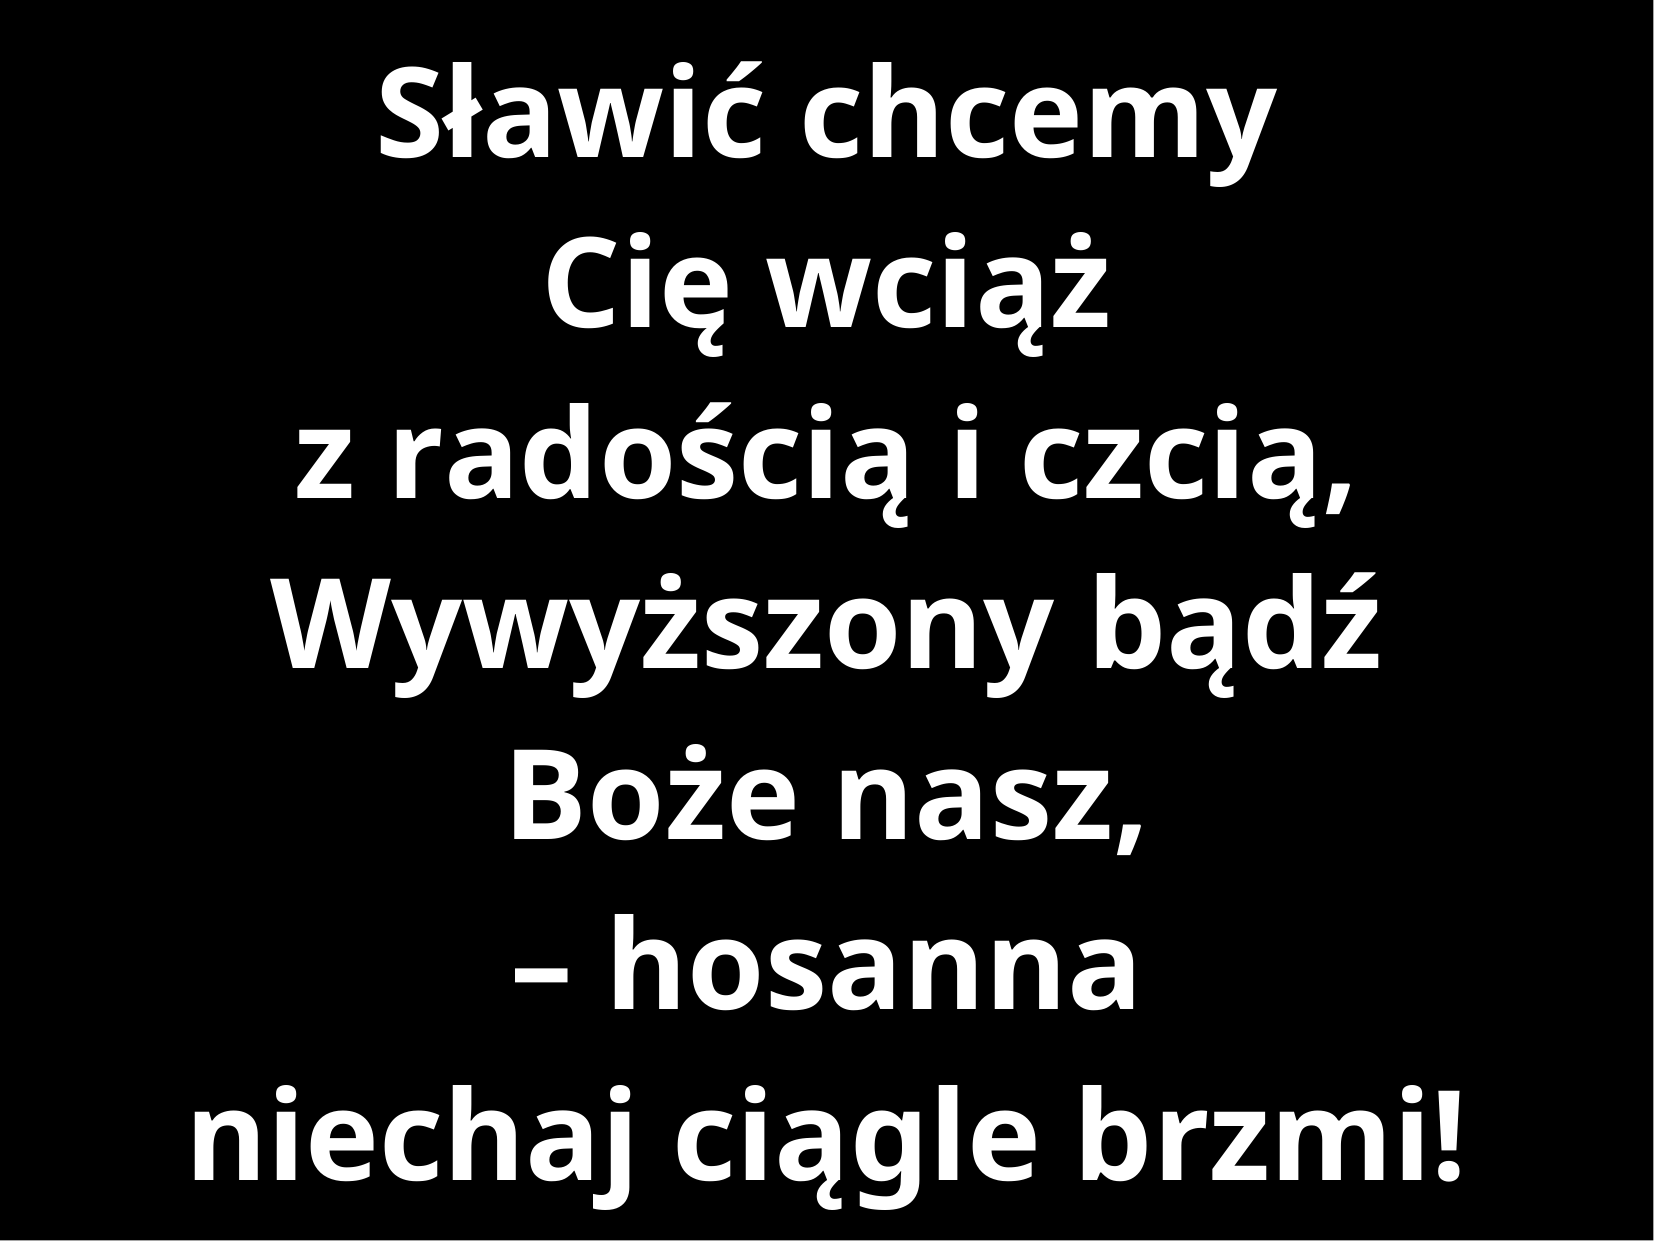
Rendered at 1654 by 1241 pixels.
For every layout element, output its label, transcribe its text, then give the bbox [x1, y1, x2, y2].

title Sławić chcemy Cię wciąż z radością i czcią, Wywyższony bądź Boże nasz, – hosanna niechaj ciągle brzmi! [0, 0, 1654, 1241]
